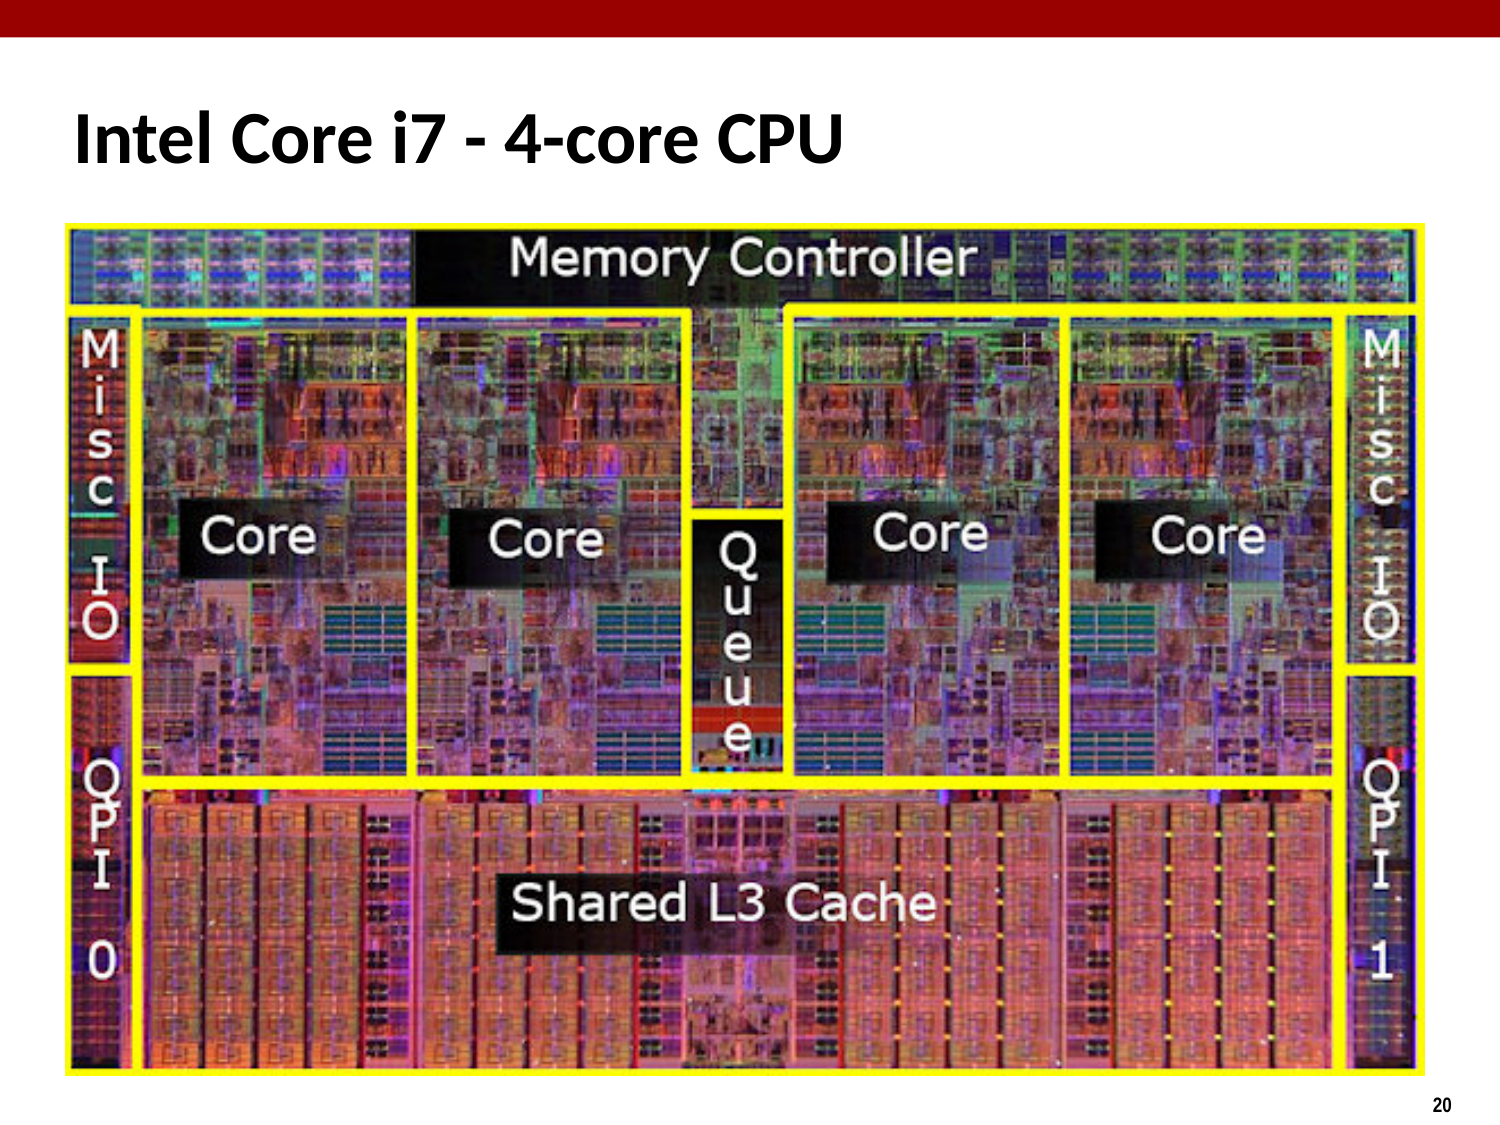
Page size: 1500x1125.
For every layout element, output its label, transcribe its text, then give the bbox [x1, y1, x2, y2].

picture [65, 223, 1425, 1076]
title Intel Core i7 - 4-core CPU [58, 71, 1304, 197]
